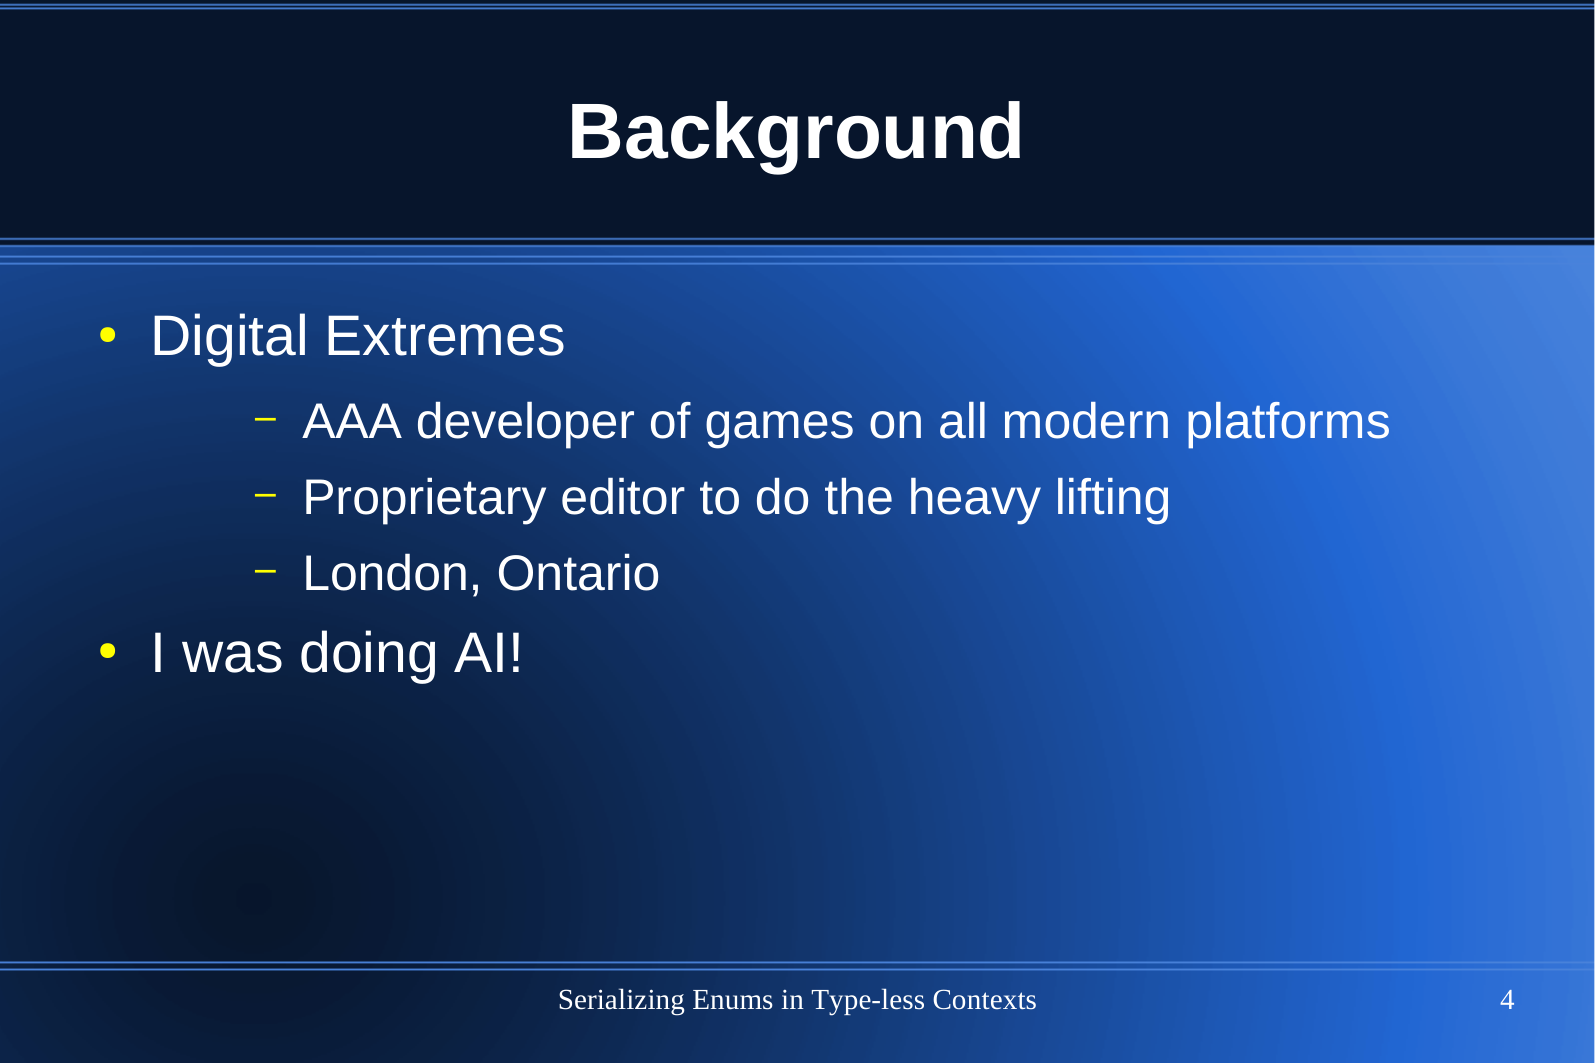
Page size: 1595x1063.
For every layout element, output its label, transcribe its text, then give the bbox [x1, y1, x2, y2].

list Digital Extremes AAA developer of games on all modern platforms Proprietary editor to do the heavy lifting London, Ontario I was doing AI! [79, 304, 1515, 921]
picture [0, 0, 1595, 1063]
title Background [79, 42, 1515, 220]
